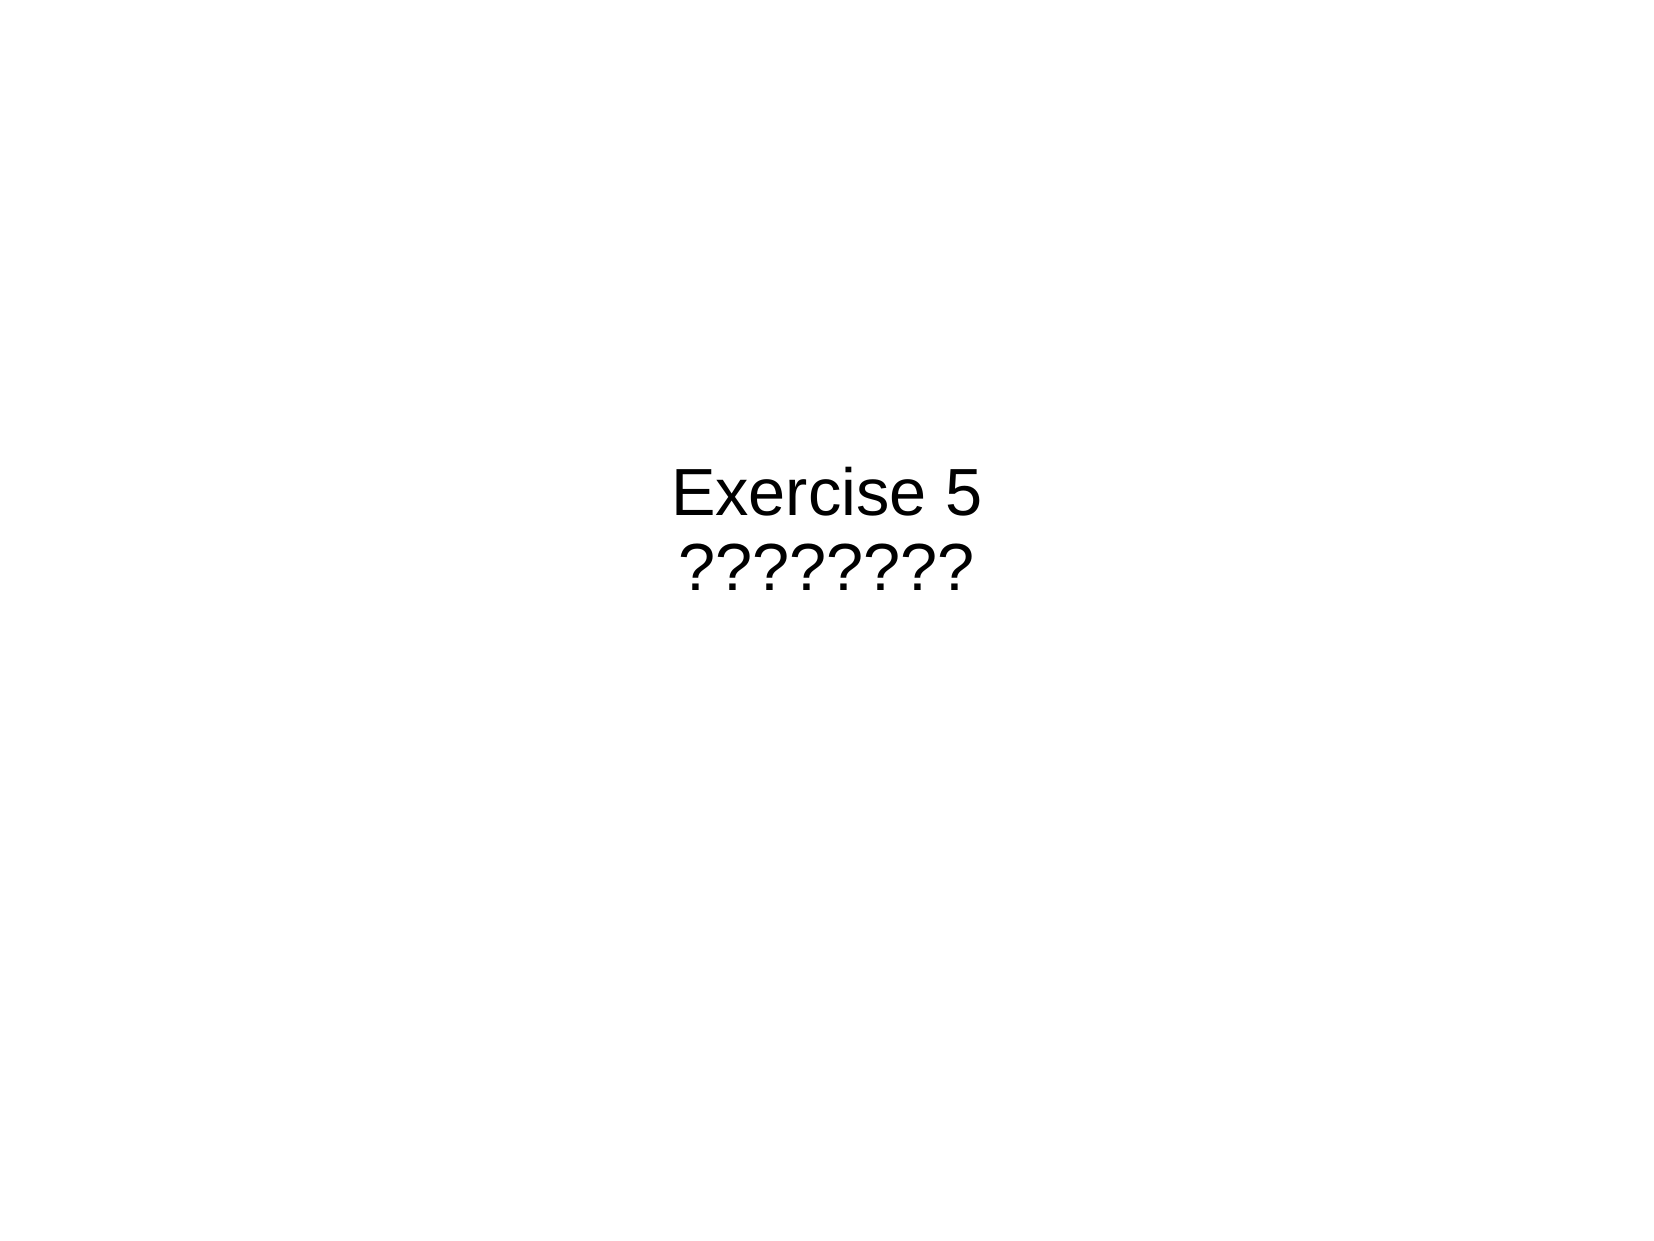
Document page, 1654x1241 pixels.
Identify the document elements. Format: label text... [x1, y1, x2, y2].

subtitle Exercise 5 ???????? [82, 49, 1571, 1010]
